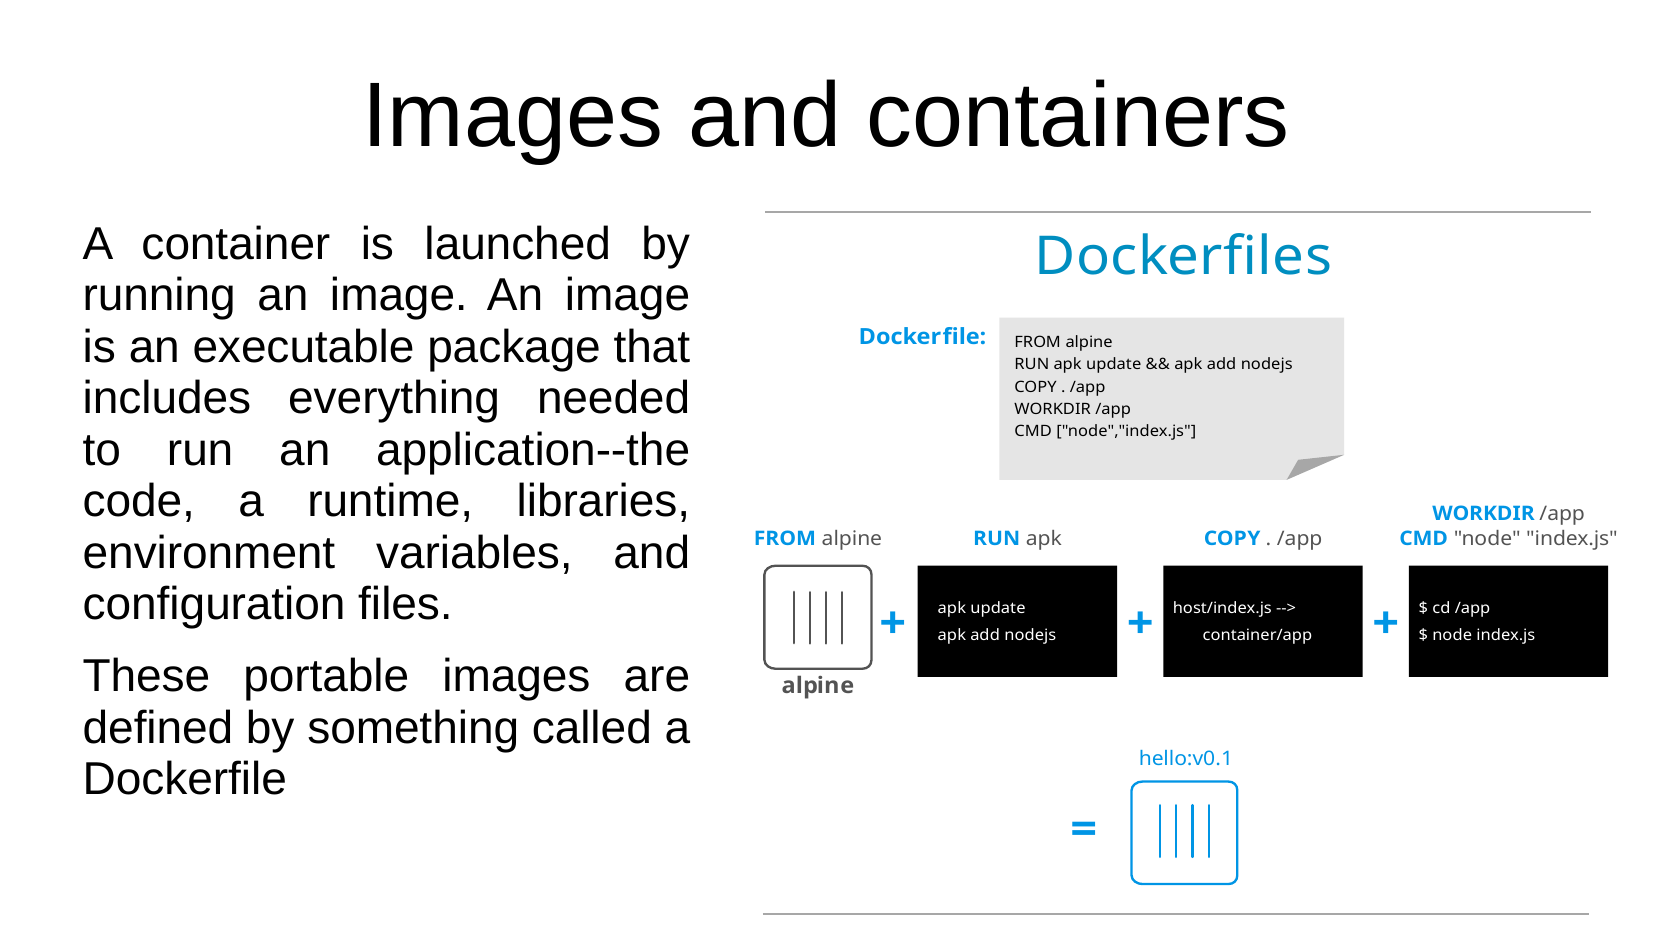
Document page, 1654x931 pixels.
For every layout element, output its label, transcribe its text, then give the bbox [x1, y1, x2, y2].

list A container is launched by running an image. An image is an executable package that includes everything needed to run an application--the code, a runtime, libraries, environment variables, and configuration files. These portable images are defined by something called a Dockerfile [82, 217, 691, 856]
picture [735, 194, 1636, 931]
title Images and containers [82, 63, 1571, 167]
